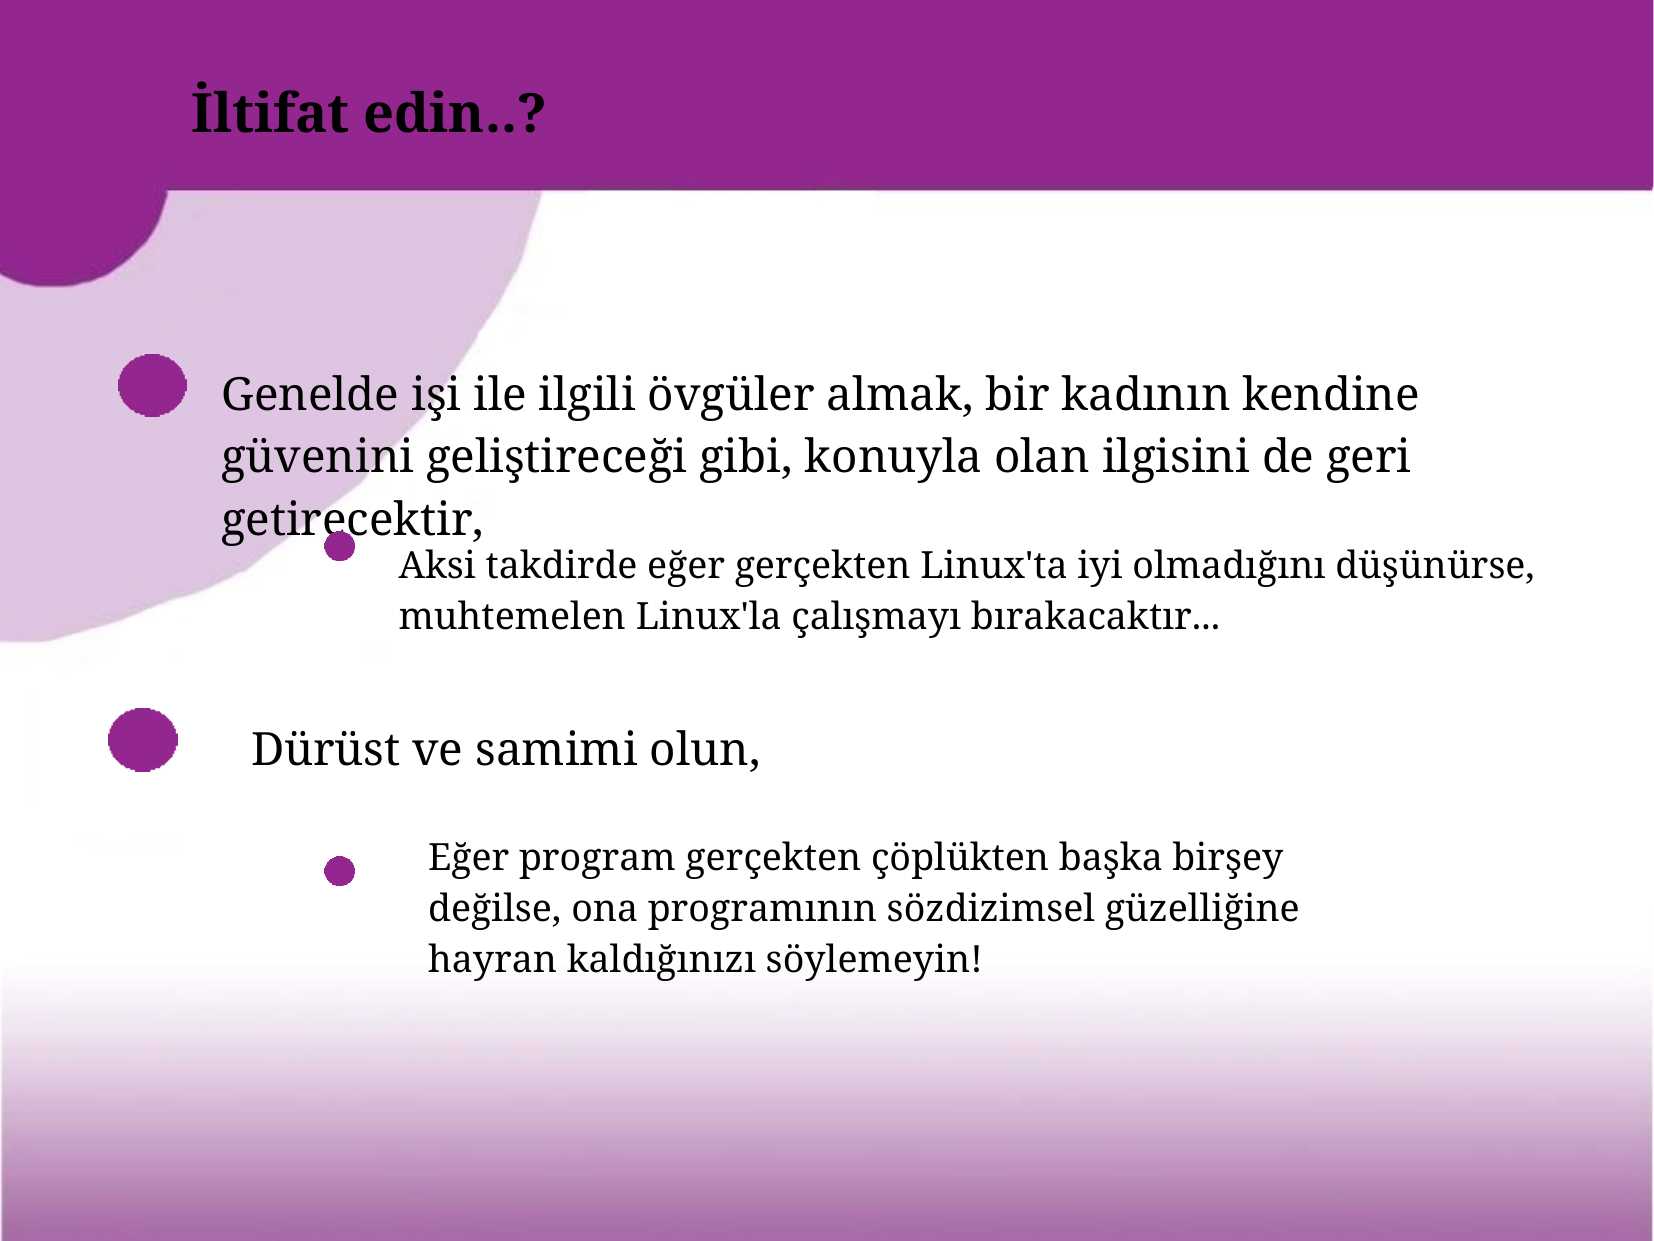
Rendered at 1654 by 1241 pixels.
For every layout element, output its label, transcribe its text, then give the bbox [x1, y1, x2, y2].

text_box Eğer program gerçekten çöplükten başka birşey değilse, ona programının sözdizimsel güzelliğine hayran kaldığınızı söylemeyin! [413, 823, 1418, 969]
text_box İltifat edin..? [177, 67, 1241, 146]
text_box Genelde işi ile ilgili övgüler almak, bir kadının kendine güvenini geliştireceği gibi, konuyla olan ilgisini de geri getirecektir, [206, 353, 1506, 529]
text_box Aksi takdirde eğer gerçekten Linux'ta iyi olmadığını düşünürse, muhtemelen Linux'la çalışmayı bırakacaktır... [383, 531, 1565, 634]
picture [0, 0, 1654, 1241]
text_box Dürüst ve samimi olun, [236, 708, 1565, 777]
